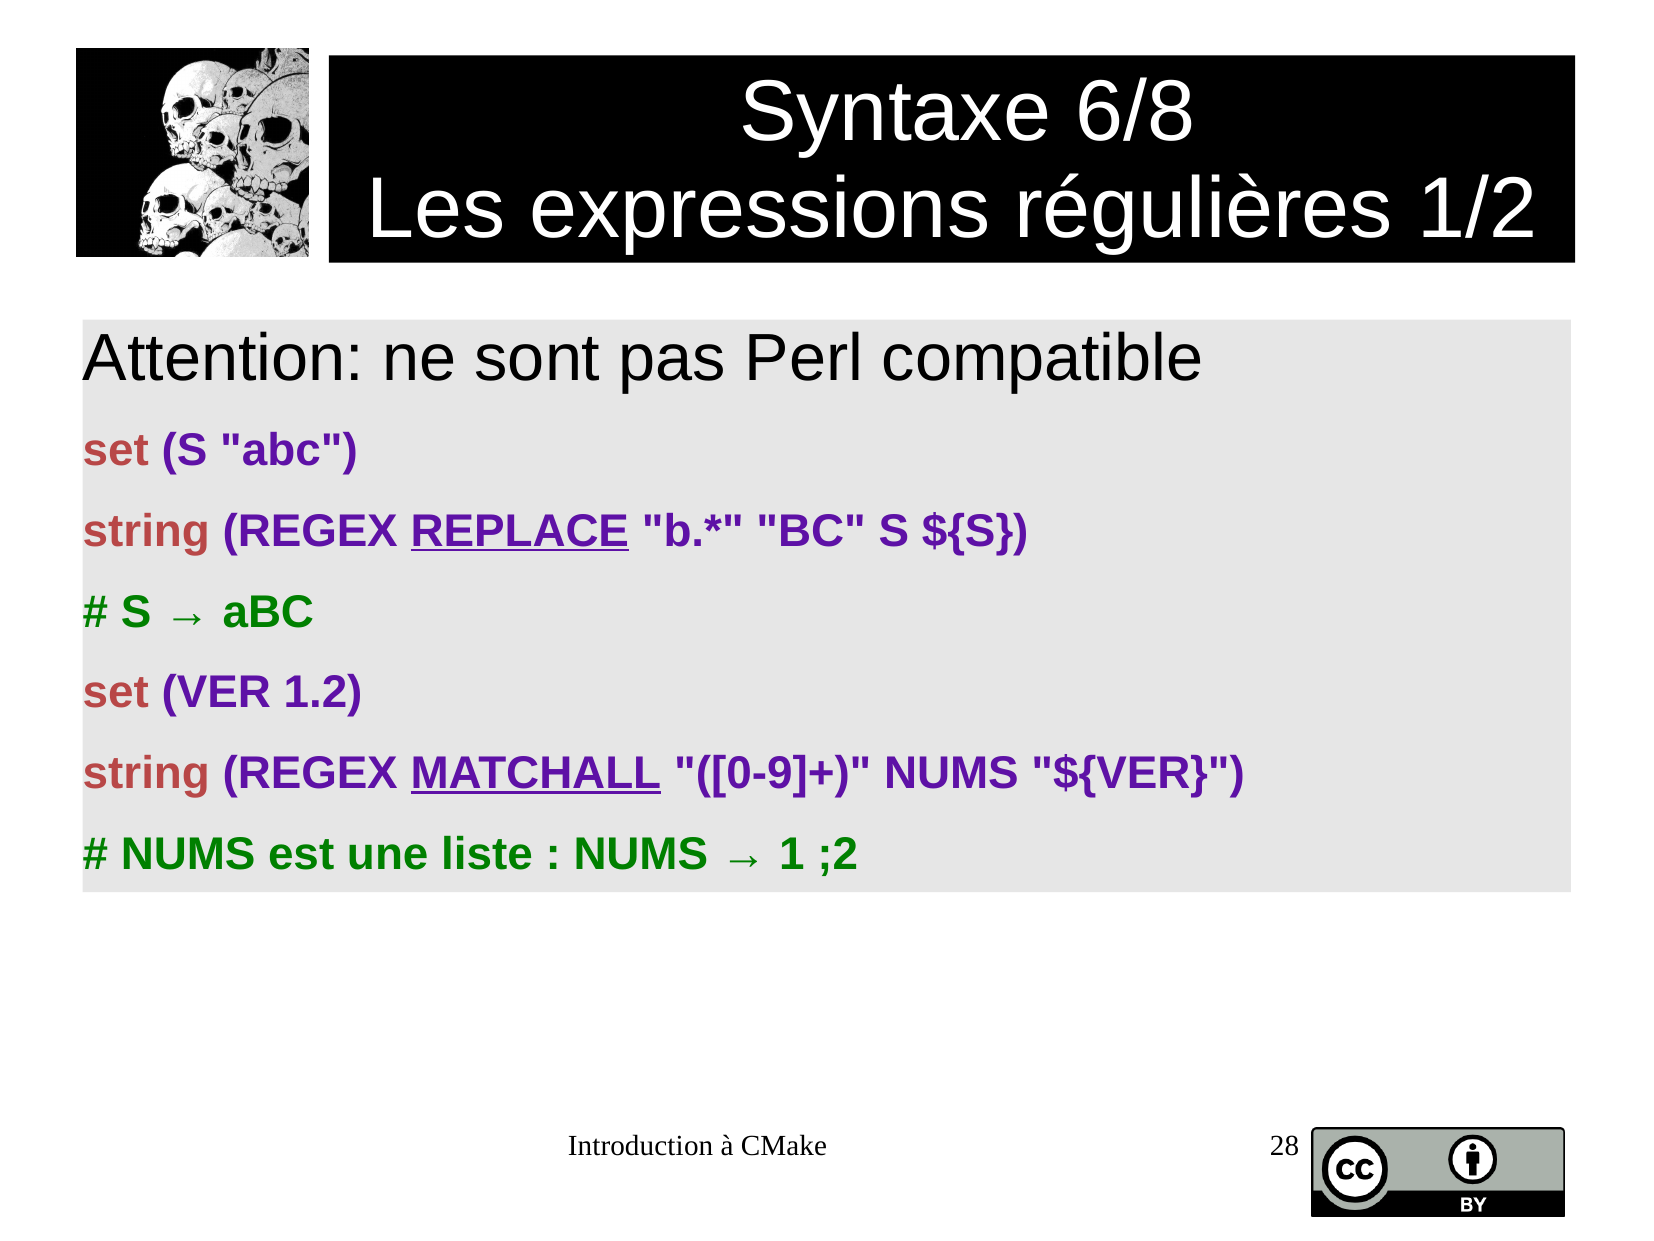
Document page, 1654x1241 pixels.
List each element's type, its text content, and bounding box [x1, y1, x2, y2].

title Syntaxe 6/8 Les expressions régulières 1/2 [328, 55, 1576, 263]
picture [76, 48, 309, 257]
picture [1311, 1127, 1565, 1217]
list Attention: ne sont pas Perl compatible set (S "abc") string (REGEX REPLACE "b.*" "BC" S ${S}) # S → aBC set (VER 1.2) string (REGEX MATCHALL "([0-9]+)" NUMS "${VER}") # NUMS est une liste : NUMS → 1 ;2 [82, 319, 1571, 893]
